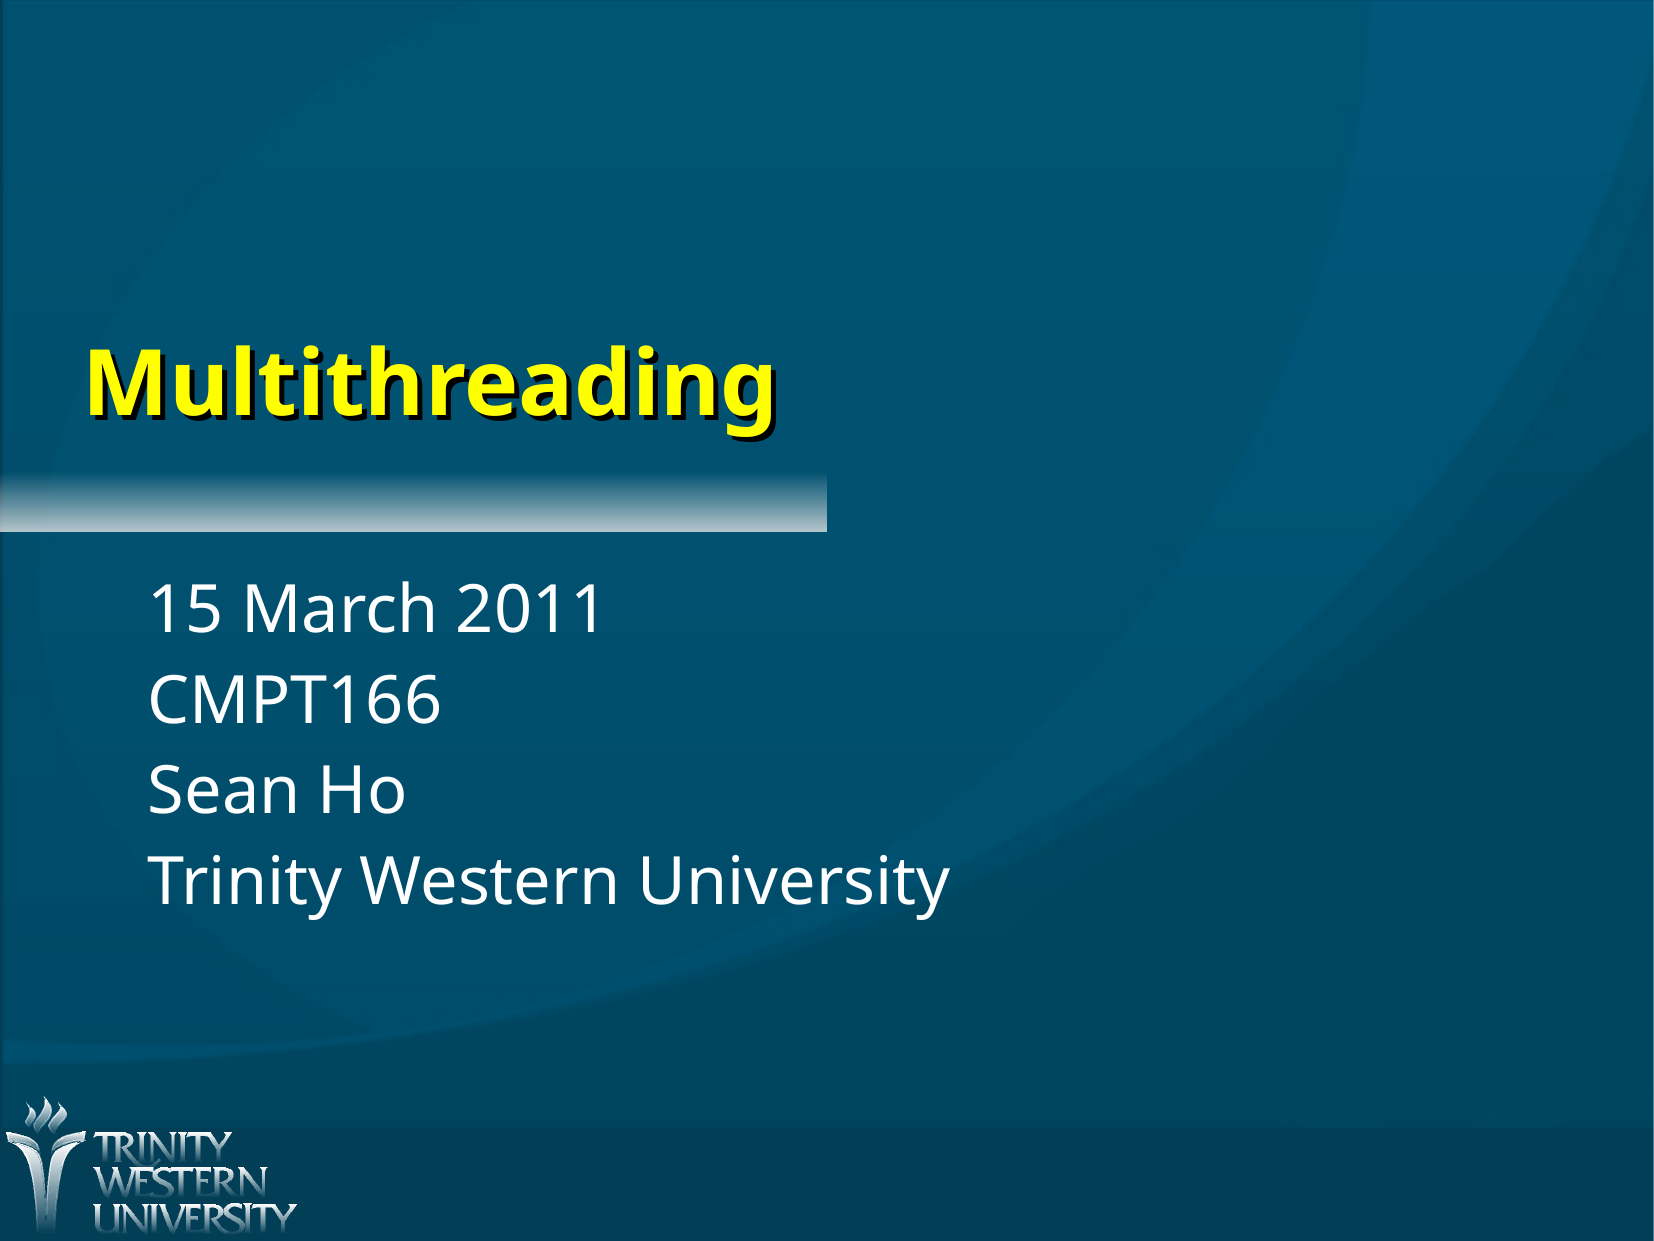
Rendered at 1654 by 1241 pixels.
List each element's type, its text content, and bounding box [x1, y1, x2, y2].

picture [38, 1227, 54, 1232]
subtitle 15 March 2011 CMPT166 Sean Ho Trinity Western University [147, 561, 1241, 1093]
title Multithreading [82, 49, 1571, 443]
picture [0, 474, 826, 479]
